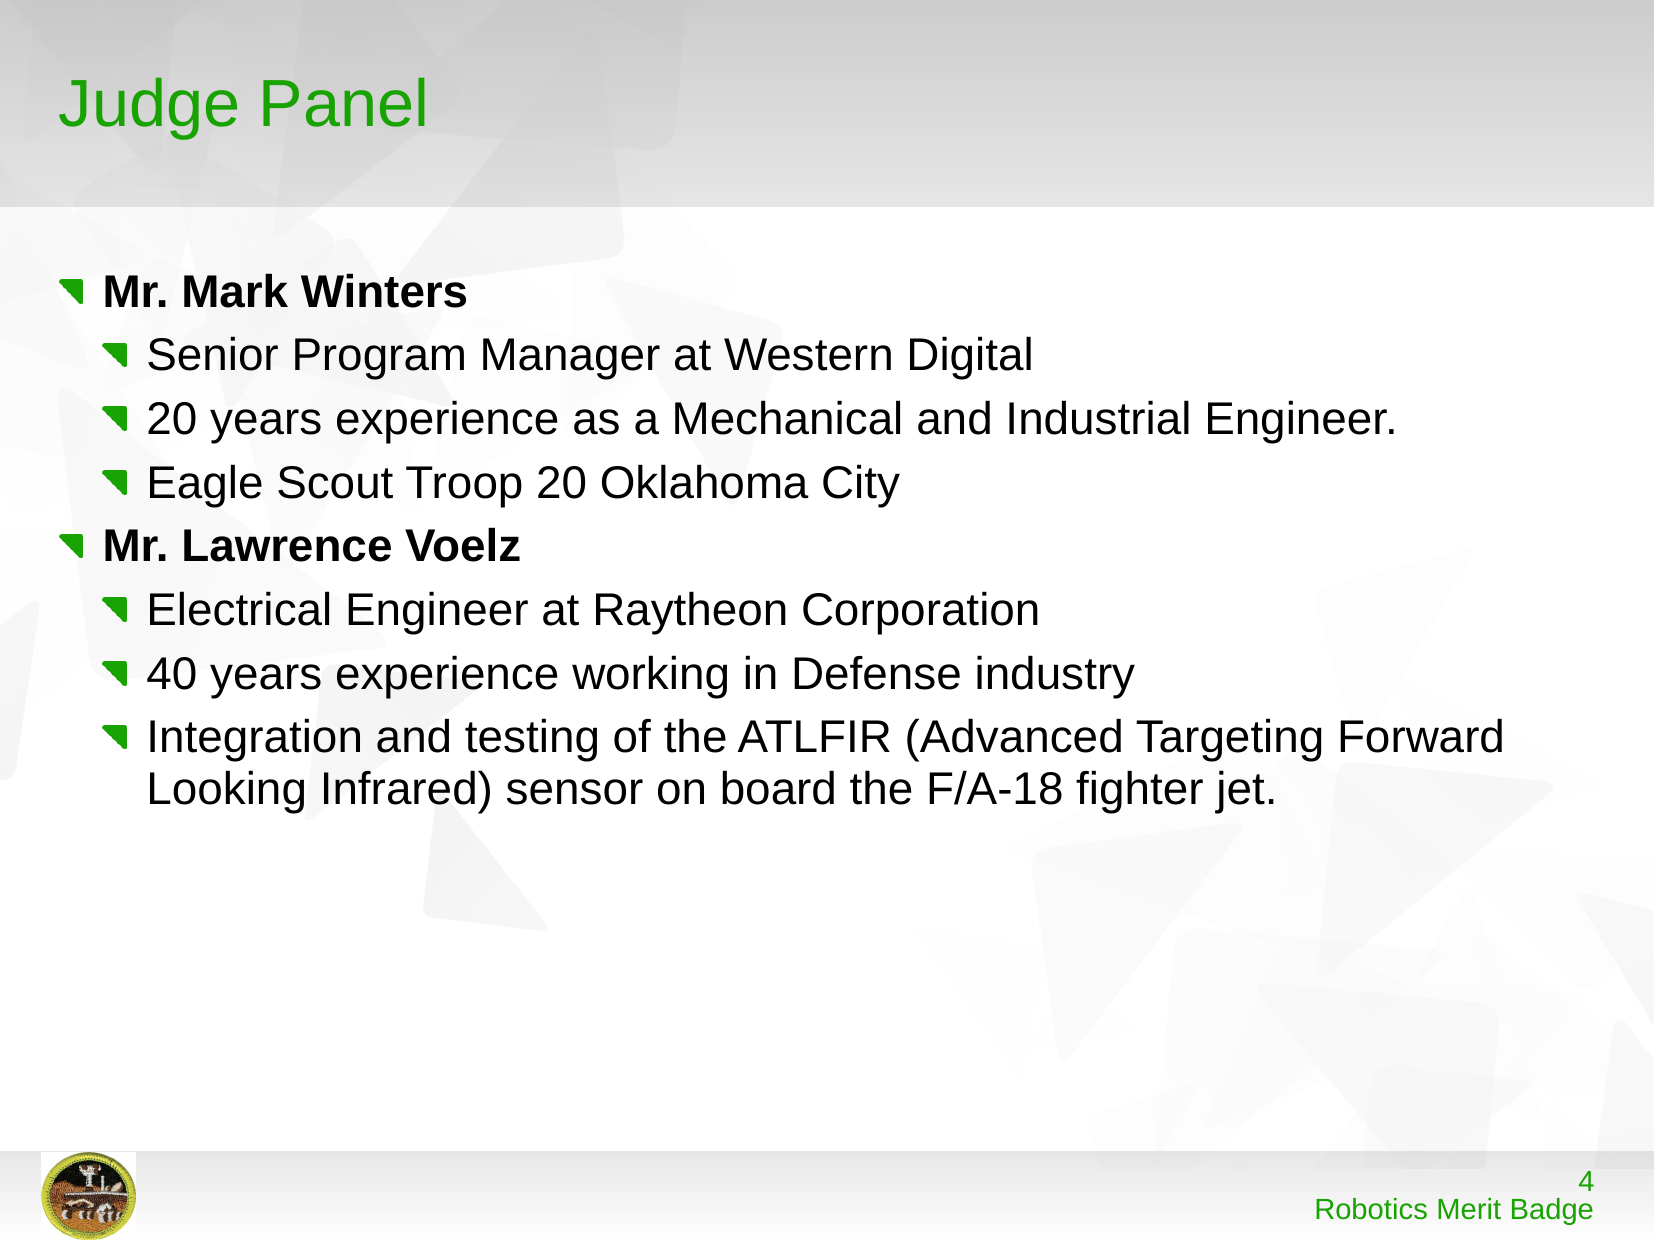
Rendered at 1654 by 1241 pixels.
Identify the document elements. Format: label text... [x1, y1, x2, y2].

title Judge Panel [59, 29, 1595, 178]
picture [41, 1152, 136, 1240]
picture [915, 548, 1654, 1169]
list Mr. Mark Winters Senior Program Manager at Western Digital 20 years experience as a Mechanical and Industrial Engineer. Eagle Scout Troop 20 Oklahoma City Mr. Lawrence Voelz Electrical Engineer at Raytheon Corporation 40 years experience working in Defense industry Integration and testing of the ATLFIR (Advanced Targeting Forward Looking Infrared) sensor on board the F/A-18 fighter jet. [59, 265, 1595, 1069]
picture [0, 0, 783, 931]
